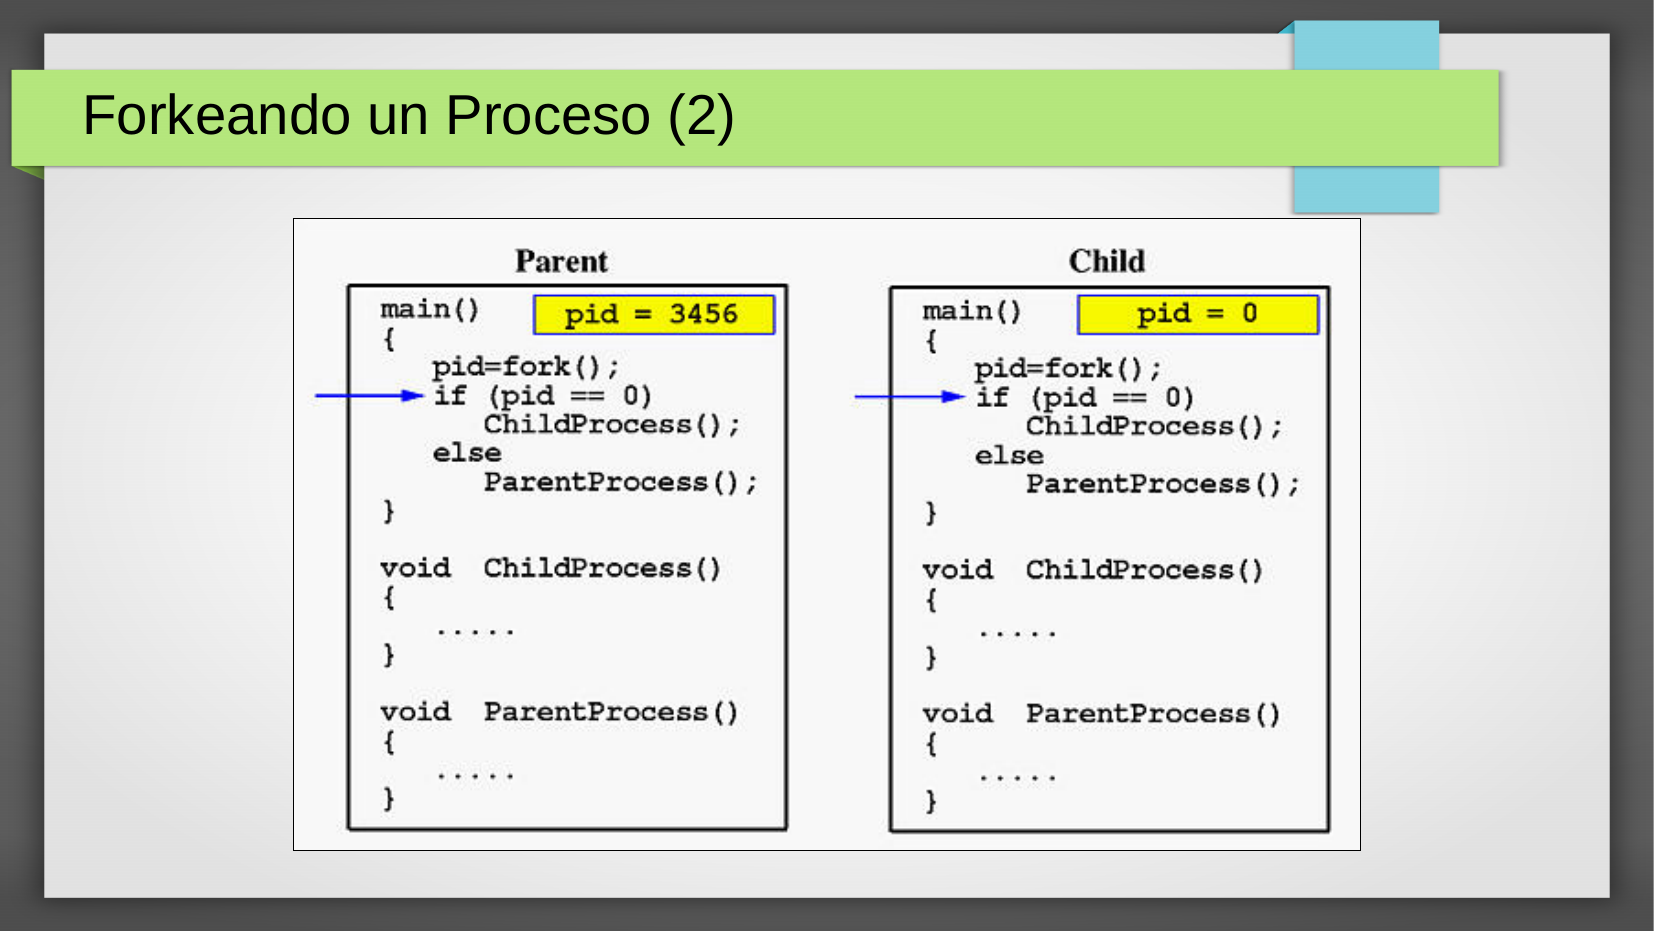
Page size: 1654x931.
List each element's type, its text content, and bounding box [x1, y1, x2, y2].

title Forkeando un Proceso (2) [82, 70, 1264, 160]
picture [0, 0, 1654, 931]
